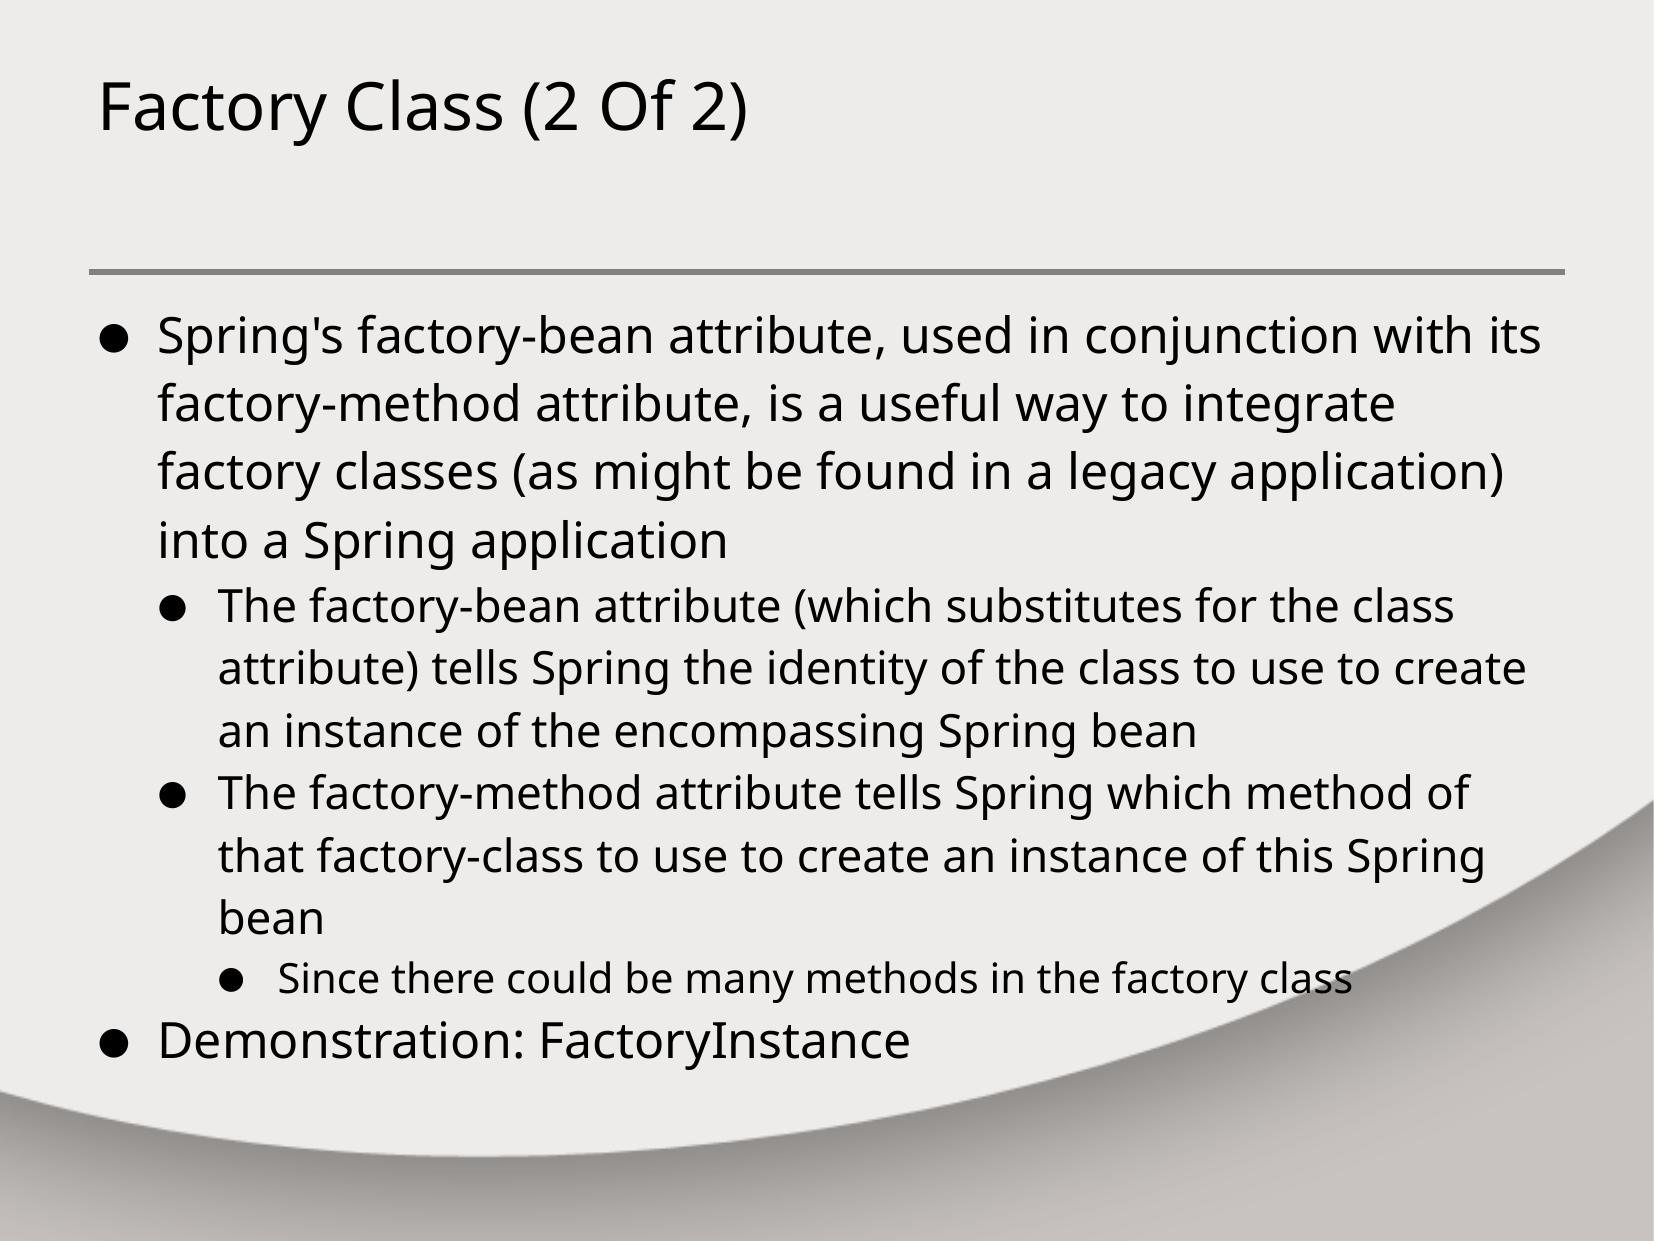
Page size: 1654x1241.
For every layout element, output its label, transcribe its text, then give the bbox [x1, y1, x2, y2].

title Factory Class (2 Of 2) [97, 75, 1561, 226]
picture [0, 0, 1654, 1241]
list Spring's factory-bean attribute, used in conjunction with its factory-method attribute, is a useful way to integrate factory classes (as might be found in a legacy application) into a Spring application The factory-bean attribute (which substitutes for the class attribute) tells Spring the identity of the class to use to create an instance of the encompassing Spring bean The factory-method attribute tells Spring which method of that factory-class to use to create an instance of this Spring bean Since there could be many methods in the factory class Demonstration: FactoryInstance [97, 300, 1561, 1163]
